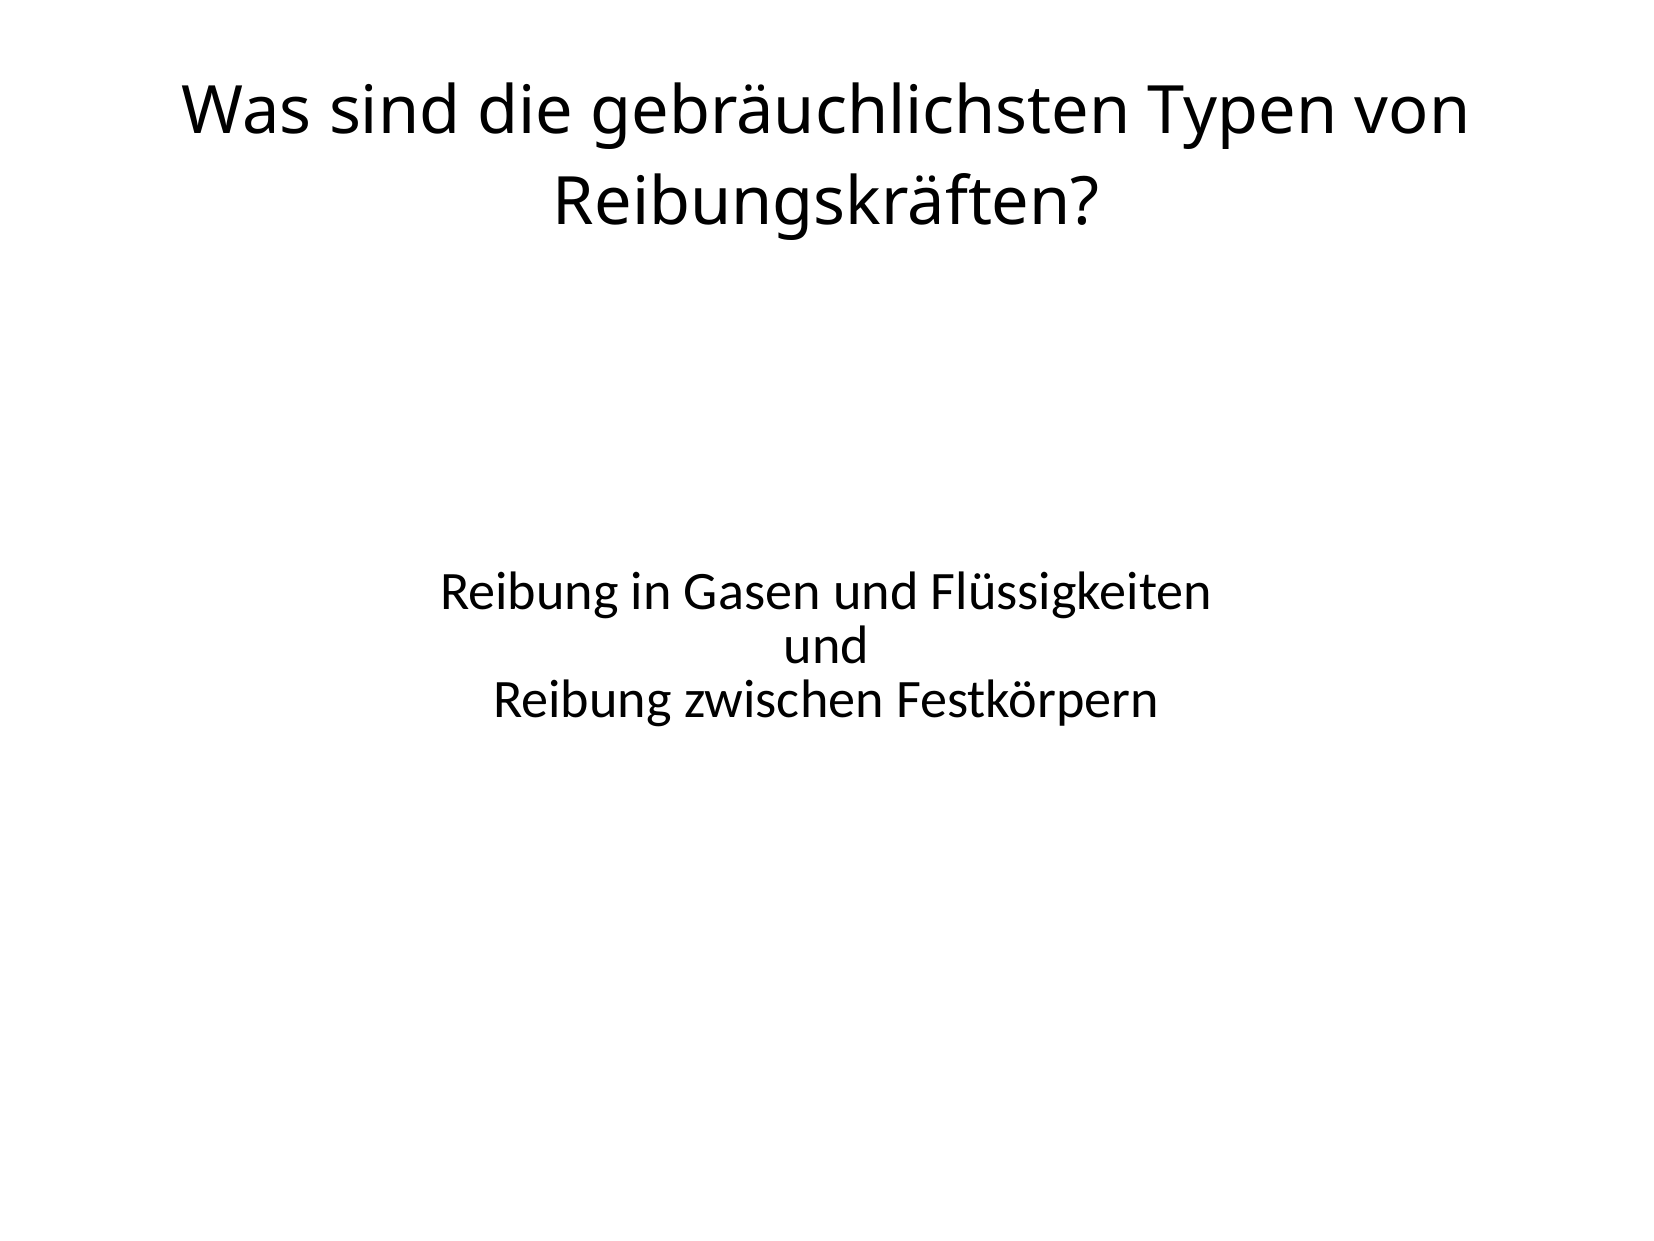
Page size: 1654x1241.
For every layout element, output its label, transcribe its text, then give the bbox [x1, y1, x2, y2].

subtitle Reibung in Gasen und Flüssigkeiten und Reibung zwischen Festkörpern [82, 290, 1571, 1010]
title Was sind die gebräuchlichsten Typen von Reibungskräften? [82, 49, 1571, 257]
